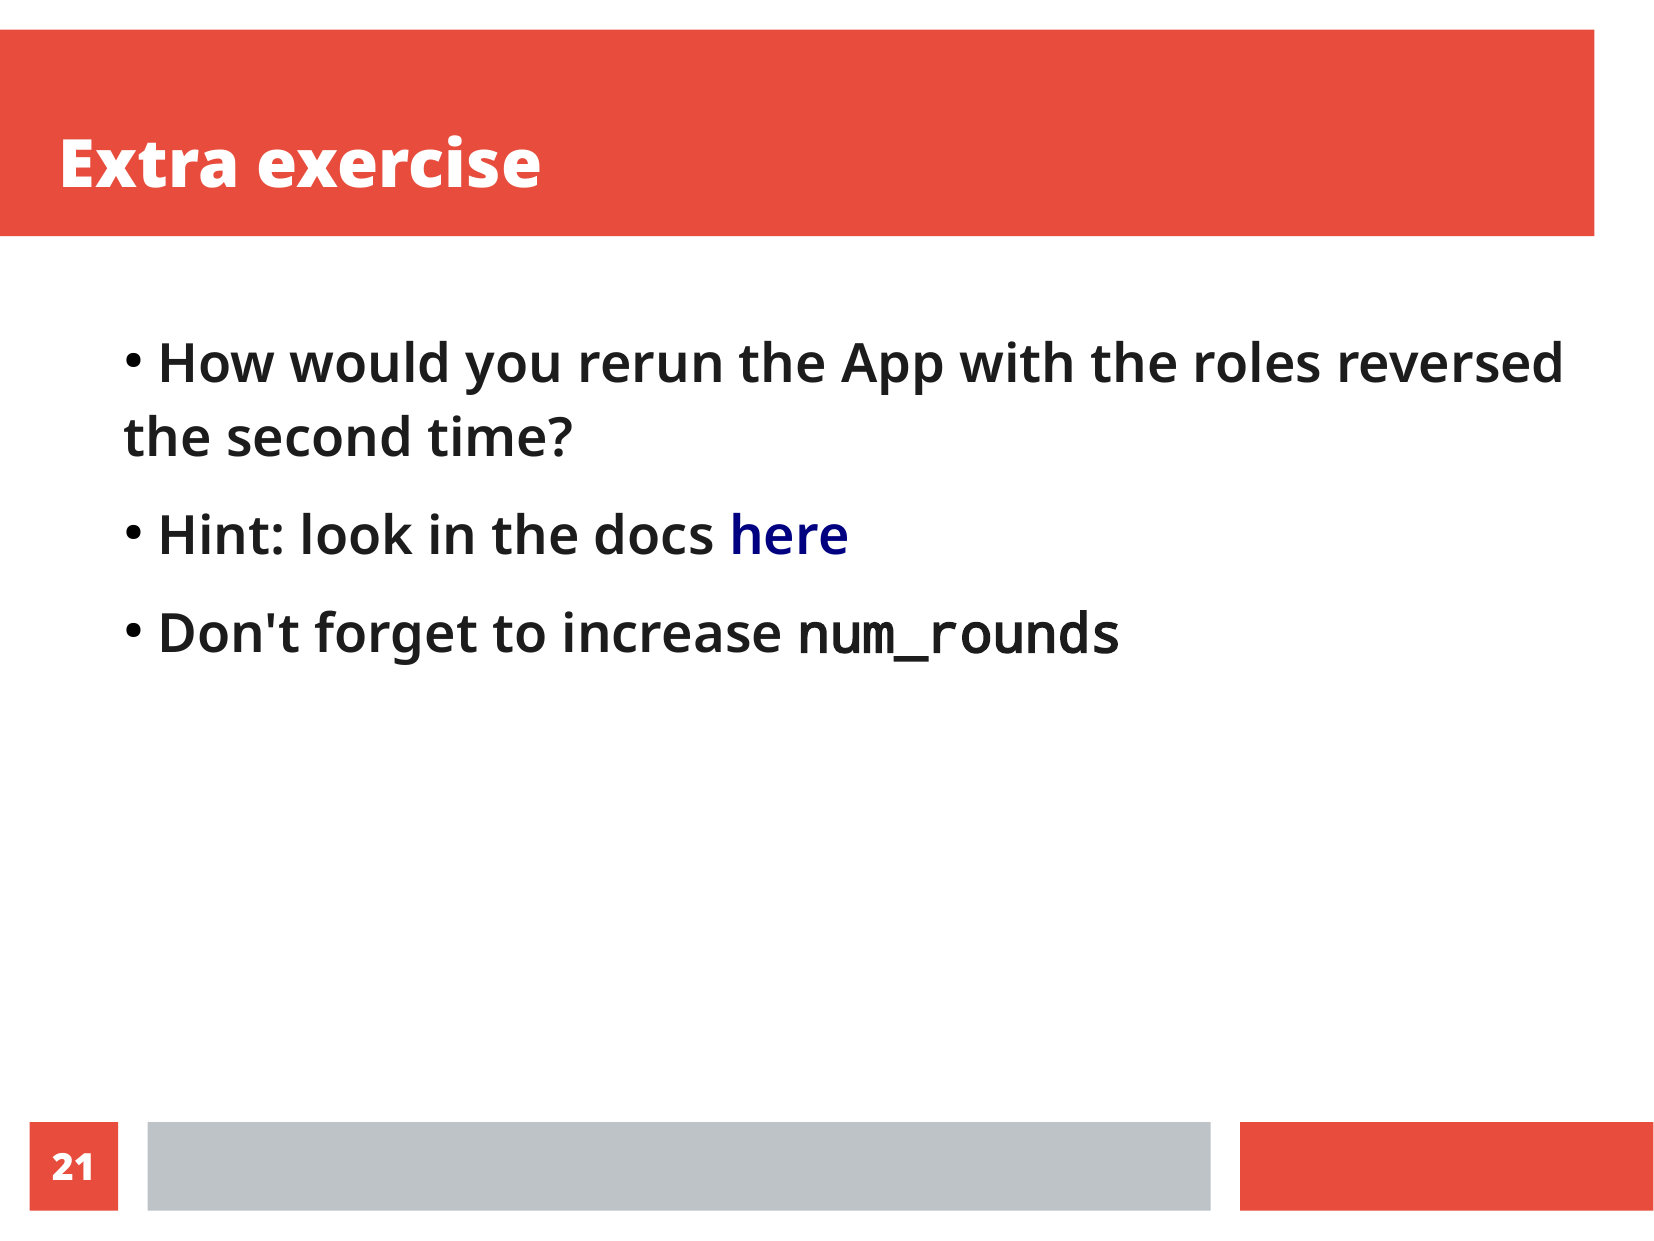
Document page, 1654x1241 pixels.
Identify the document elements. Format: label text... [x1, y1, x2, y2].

title Extra exercise [59, 59, 1595, 207]
list How would you rerun the App with the roles reversed the second time? Hint: look in the docs here Don't forget to increase num_rounds [64, 324, 1571, 1093]
